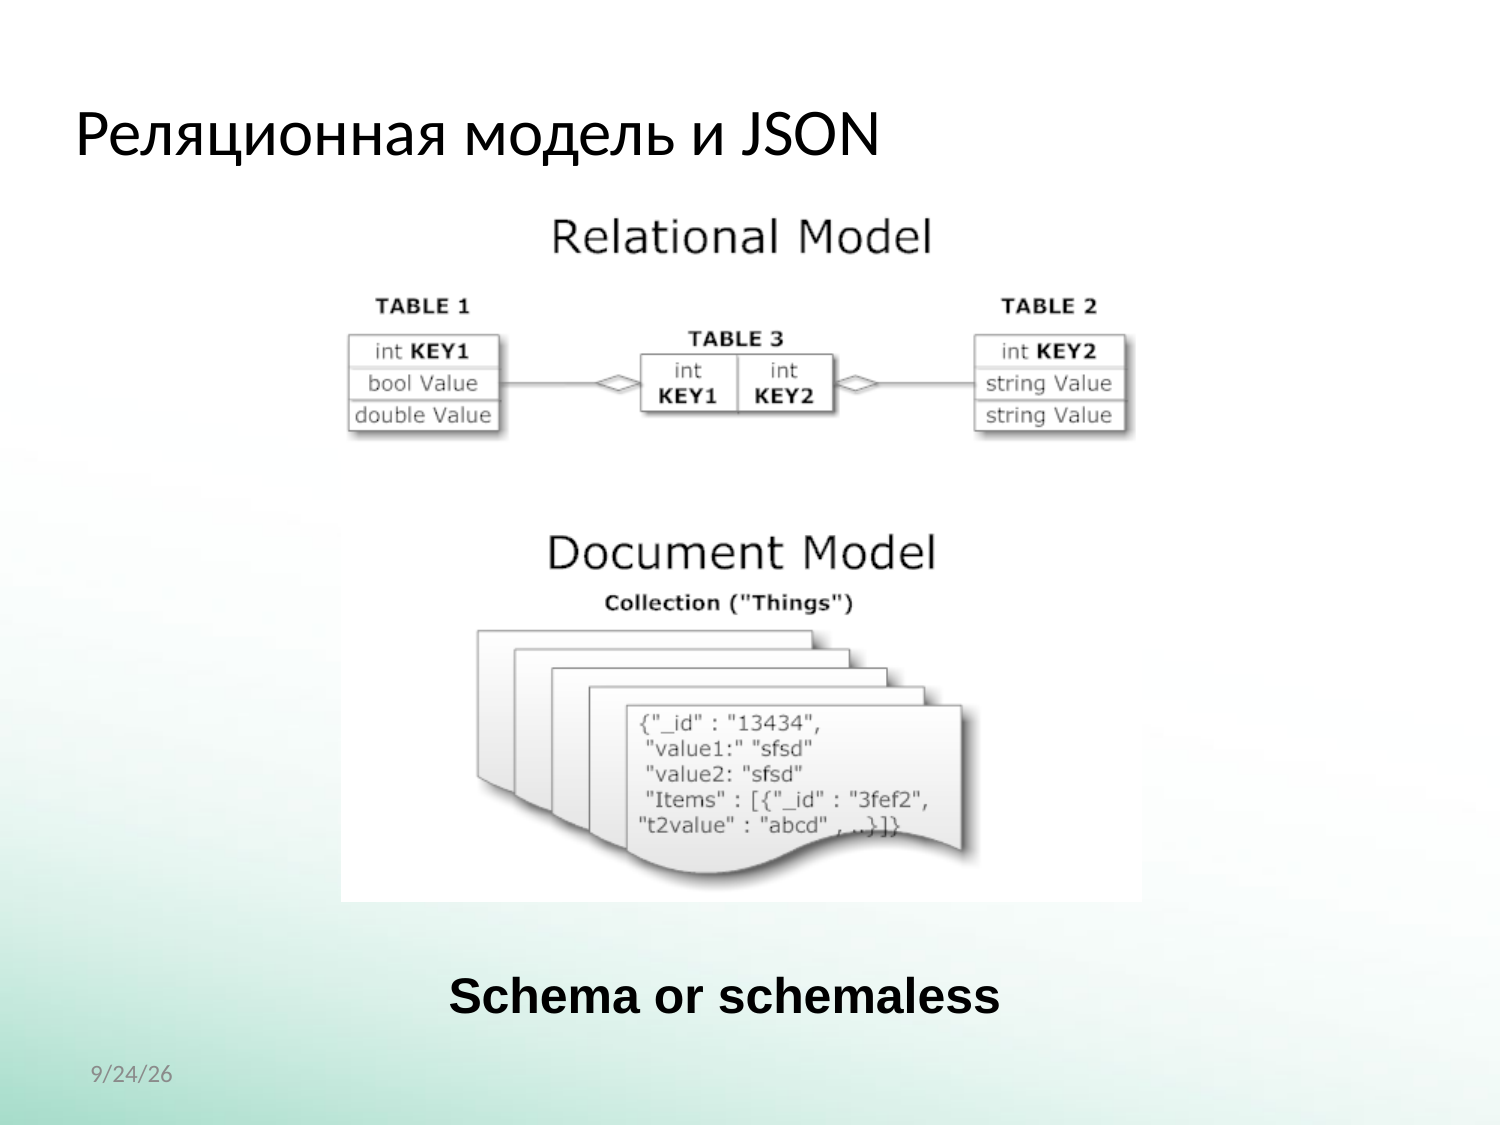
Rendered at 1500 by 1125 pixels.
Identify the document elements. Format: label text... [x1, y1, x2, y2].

text_box Schema or schemaless [433, 961, 1017, 1033]
picture [0, 0, 1500, 1125]
title Реляционная модель и JSON [75, 45, 1425, 233]
